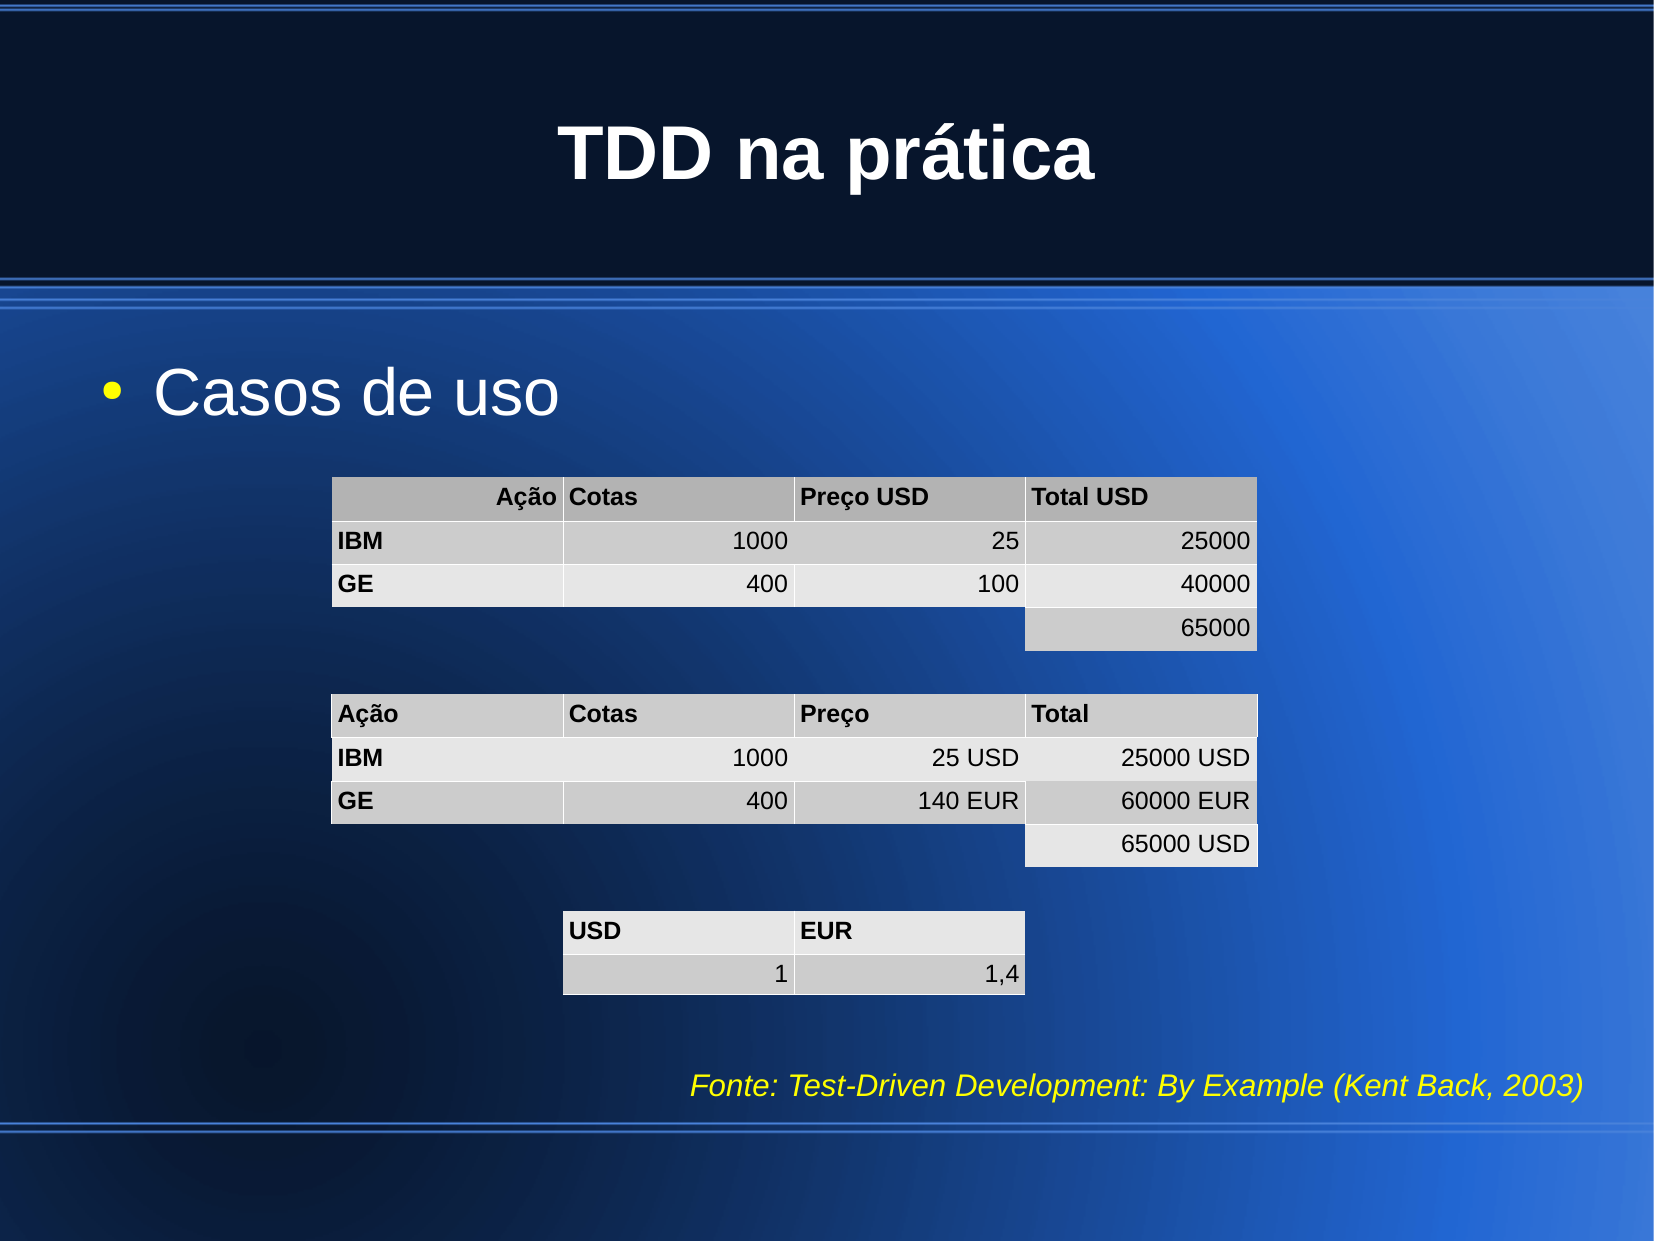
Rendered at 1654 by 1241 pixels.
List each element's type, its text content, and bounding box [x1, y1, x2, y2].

picture [0, 0, 1654, 1241]
table_cell 100 [795, 565, 1025, 607]
table_cell [1025, 651, 1257, 694]
table_cell [563, 651, 794, 694]
table_cell 1 [563, 955, 794, 994]
table_cell [794, 824, 1025, 867]
table_header Total USD [1026, 477, 1257, 521]
table_cell 400 [564, 565, 794, 607]
list Casos de uso [82, 355, 1571, 1075]
table_cell [563, 607, 794, 651]
table_cell [794, 651, 1025, 694]
table_cell [794, 607, 1025, 651]
table_cell 1000 [564, 522, 794, 564]
table_cell Preço [795, 694, 1025, 737]
table_cell 25000 USD [1025, 738, 1257, 781]
table_cell [332, 607, 563, 651]
table_cell [563, 824, 794, 867]
table_cell [332, 911, 563, 954]
table_cell 140 EUR [795, 782, 1025, 824]
text_box Fonte: Test-Driven Development: By Example (Kent Back, 2003) [675, 1060, 1606, 1111]
table_cell 40000 [1026, 565, 1257, 607]
table_cell [1025, 954, 1257, 994]
table_cell GE [332, 782, 563, 824]
table_cell GE [332, 565, 563, 607]
table_cell USD [563, 911, 794, 954]
table_cell Total [1026, 694, 1257, 737]
table_cell [563, 867, 794, 911]
table_cell [332, 867, 563, 911]
table_cell [1025, 867, 1257, 911]
table_cell [332, 954, 563, 994]
table_cell Ação [332, 694, 563, 737]
table_header Cotas [564, 477, 794, 521]
title TDD na prática [82, 49, 1571, 257]
table_cell 25 USD [794, 738, 1025, 781]
table_cell IBM [332, 522, 563, 564]
table_cell 25 [794, 522, 1025, 564]
table_cell EUR [795, 911, 1025, 954]
table_cell 1,4 [795, 955, 1025, 994]
table_header Preço USD [795, 477, 1025, 521]
table_cell 1000 [563, 738, 794, 781]
table_cell [332, 651, 563, 694]
table_cell 65000 [1025, 608, 1257, 651]
table_cell IBM [332, 738, 563, 781]
table_cell 65000 USD [1025, 825, 1257, 867]
table_cell [1025, 911, 1257, 954]
table_cell [794, 867, 1025, 911]
table_cell 60000 EUR [1026, 781, 1257, 824]
table_cell [332, 824, 563, 867]
table_cell Cotas [564, 694, 794, 737]
table_header Ação [332, 477, 563, 521]
table_cell 400 [564, 782, 794, 824]
table_cell 25000 [1026, 522, 1257, 564]
